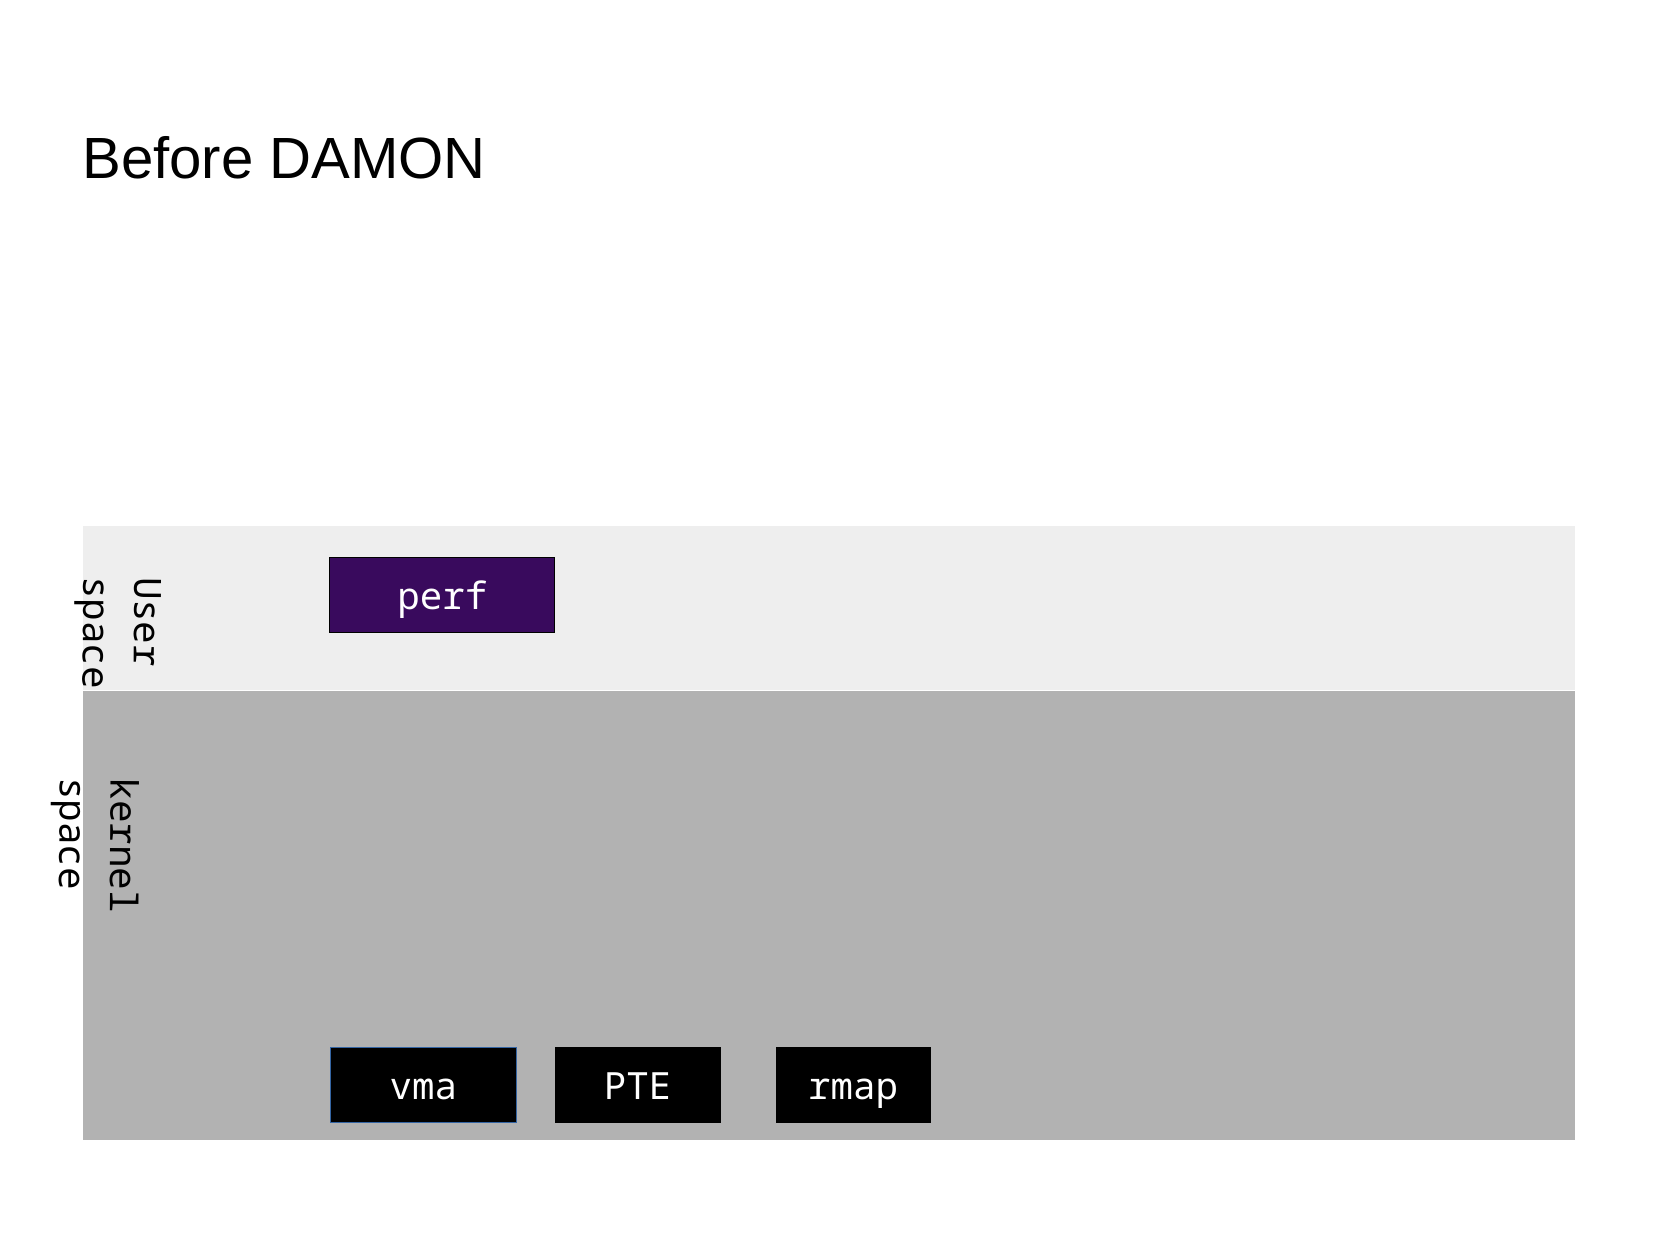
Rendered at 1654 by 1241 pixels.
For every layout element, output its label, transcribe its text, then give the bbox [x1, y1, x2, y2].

text_box [85, 627, 91, 637]
text_box perf [329, 557, 555, 633]
title Before DAMON [82, 108, 1571, 210]
text_box rmap [776, 1047, 931, 1123]
text_box vma [330, 1047, 517, 1123]
text_box User space [89, 562, 182, 830]
text_box [82, 650, 90, 674]
text_box [82, 525, 1576, 1141]
text_box [85, 605, 91, 615]
text_box PTE [555, 1047, 721, 1123]
text_box [82, 604, 91, 651]
text_box kernel space [100, 829, 158, 1032]
